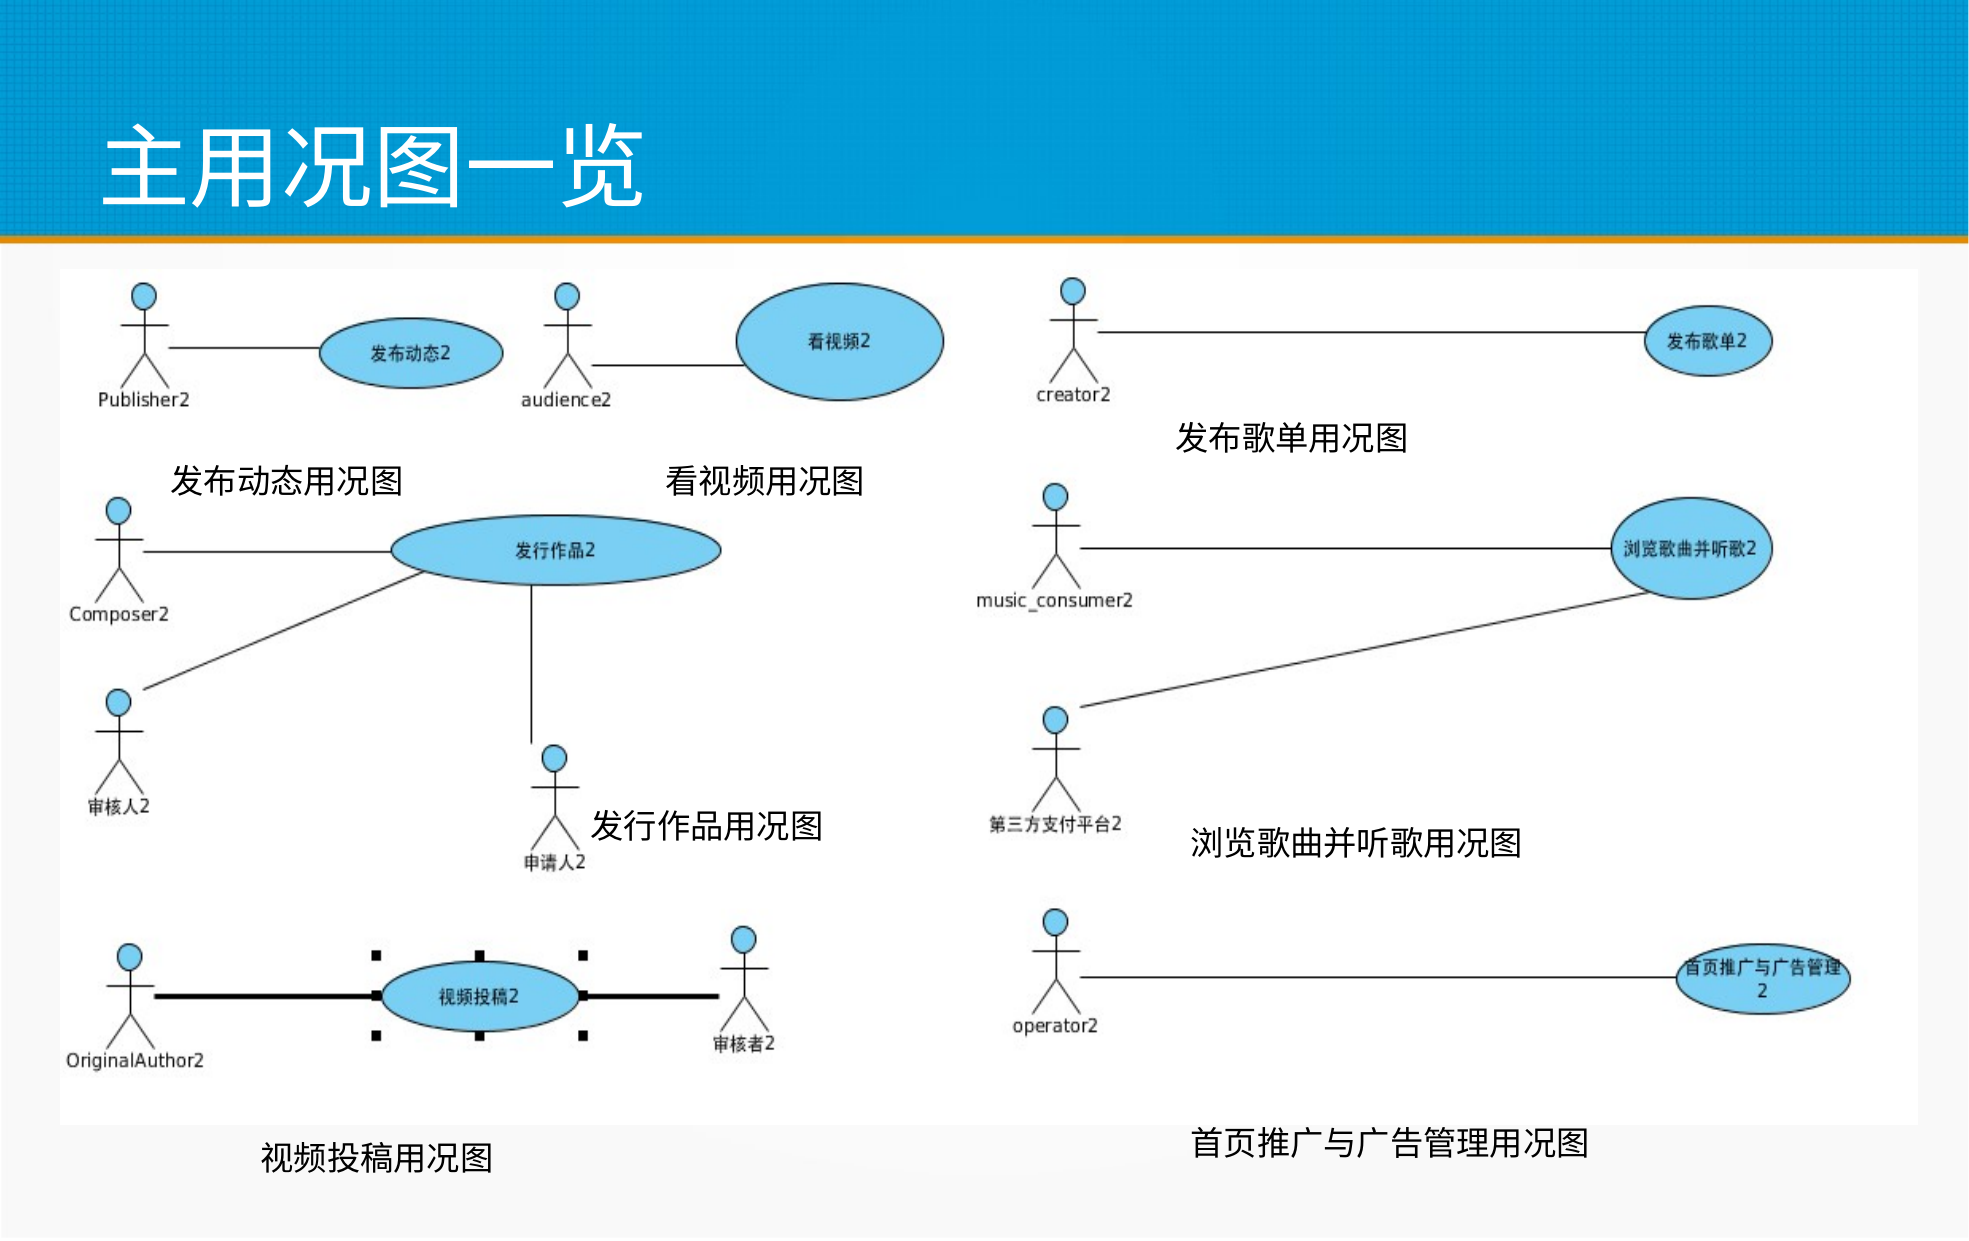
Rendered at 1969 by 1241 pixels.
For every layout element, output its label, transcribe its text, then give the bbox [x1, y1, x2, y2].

text_box 发布动态用况图 [165, 433, 466, 526]
text_box 发布歌单用况图 [1170, 390, 1606, 482]
text_box 视频投稿用况图 [255, 1110, 556, 1202]
picture [0, 233, 1969, 1241]
text_box 浏览歌曲并听歌用况图 [1185, 795, 1561, 887]
text_box 首页推广与广告管理用况图 [1185, 1095, 1621, 1187]
text_box 看视频用况图 [660, 433, 916, 526]
text_box 发行作品用况图 [585, 778, 886, 871]
title 主用况图一览 [98, 19, 1870, 227]
